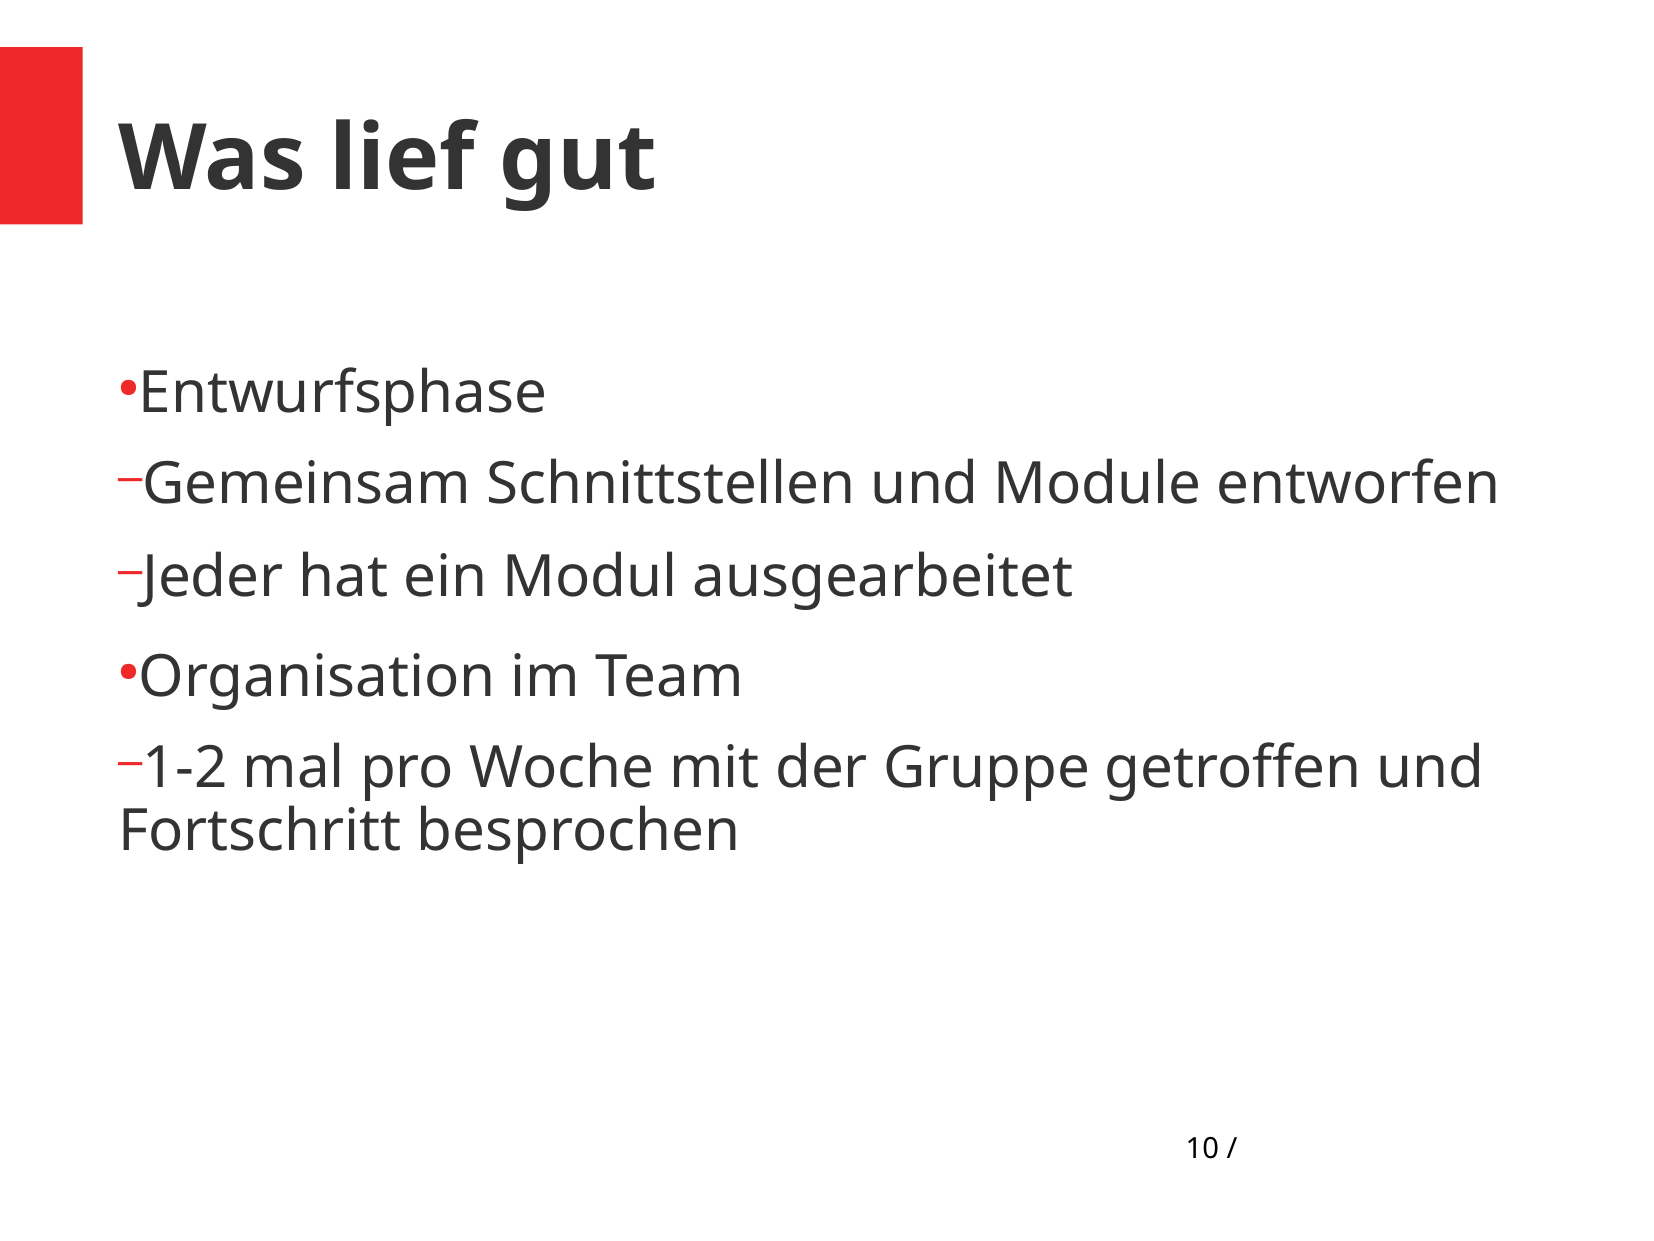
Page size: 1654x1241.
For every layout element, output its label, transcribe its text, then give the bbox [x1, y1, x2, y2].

text_box / [1185, 1129, 1571, 1216]
list Entwurfsphase Gemeinsam Schnittstellen und Module entworfen Jeder hat ein Modul ausgearbeitet Organisation im Team 1-2 mal pro Woche mit der Gruppe getroffen und Fortschritt besprochen [118, 354, 1536, 1074]
title Was lief gut [118, 49, 1571, 257]
